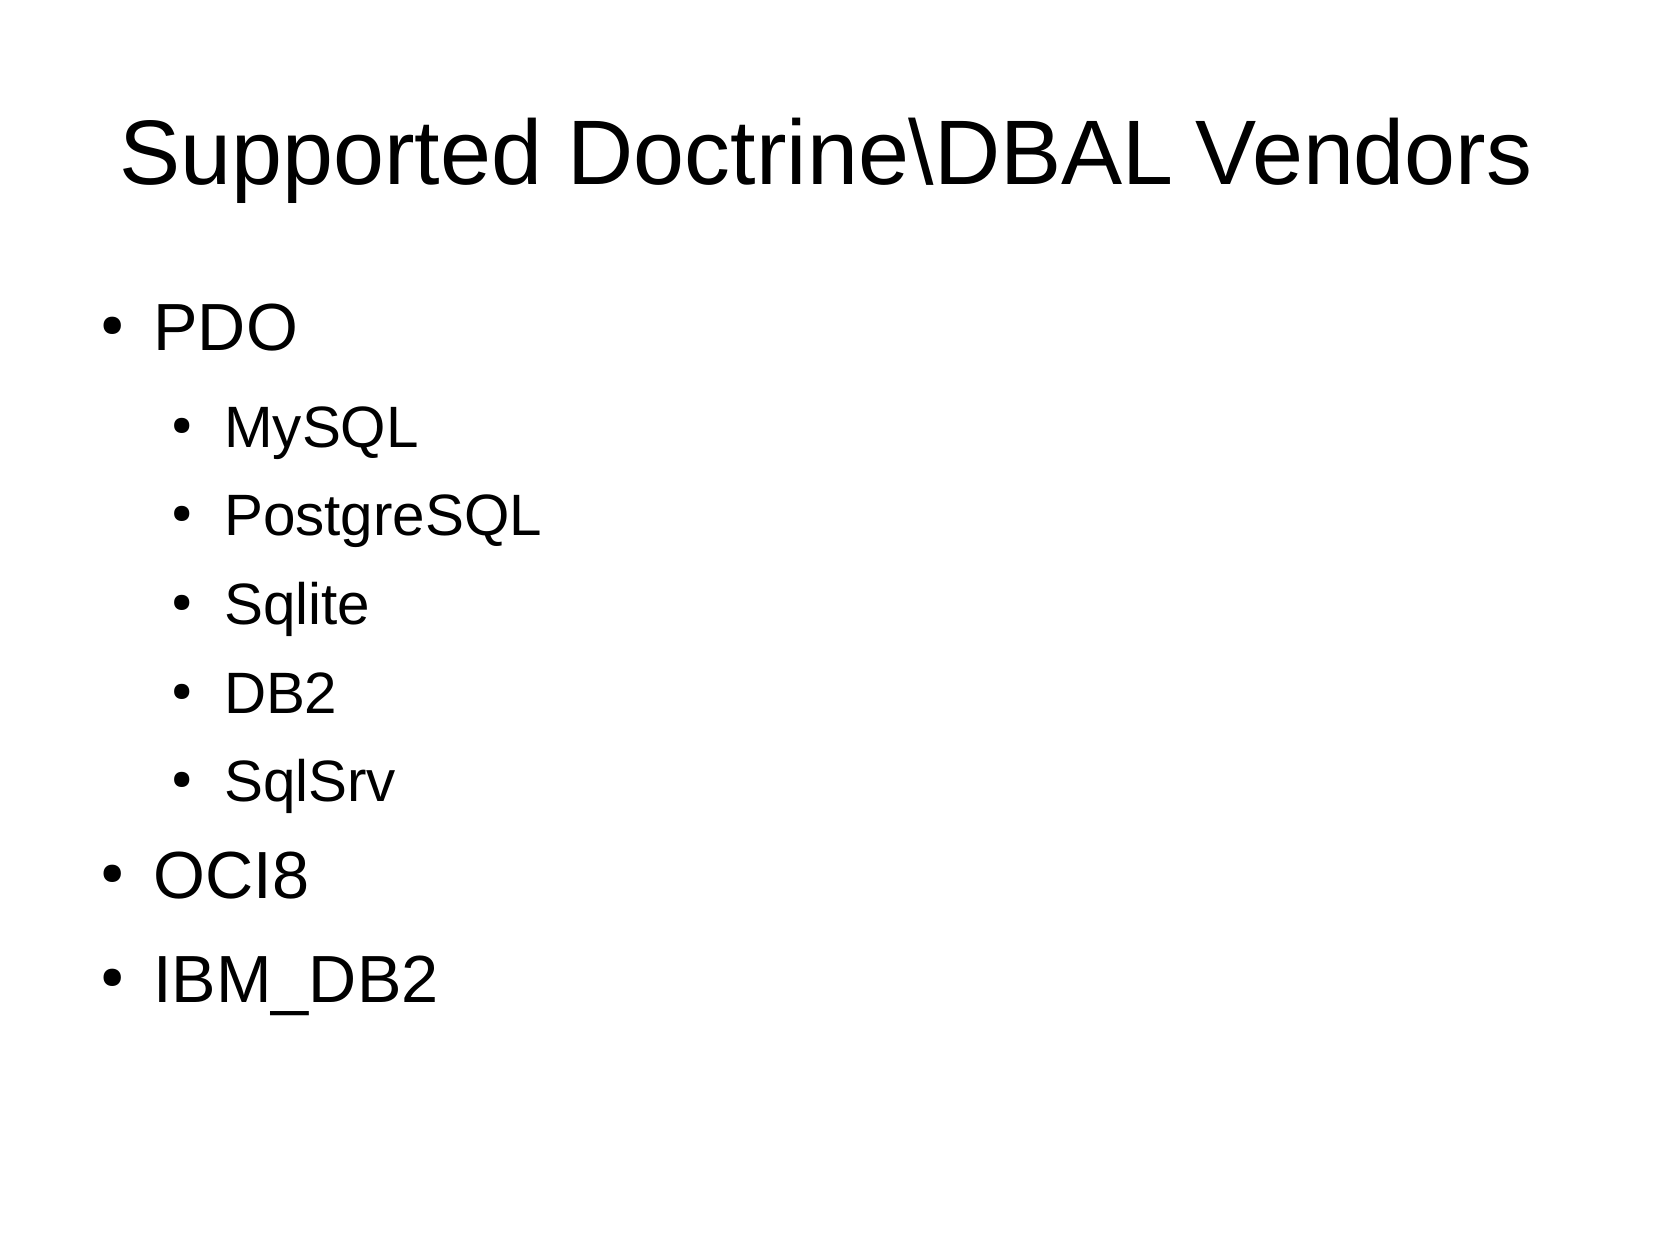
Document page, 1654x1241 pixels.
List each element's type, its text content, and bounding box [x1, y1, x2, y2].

list PDO MySQL PostgreSQL Sqlite DB2 SqlSrv OCI8 IBM_DB2 [82, 290, 1571, 1109]
title Supported Doctrine\DBAL Vendors [82, 56, 1571, 250]
